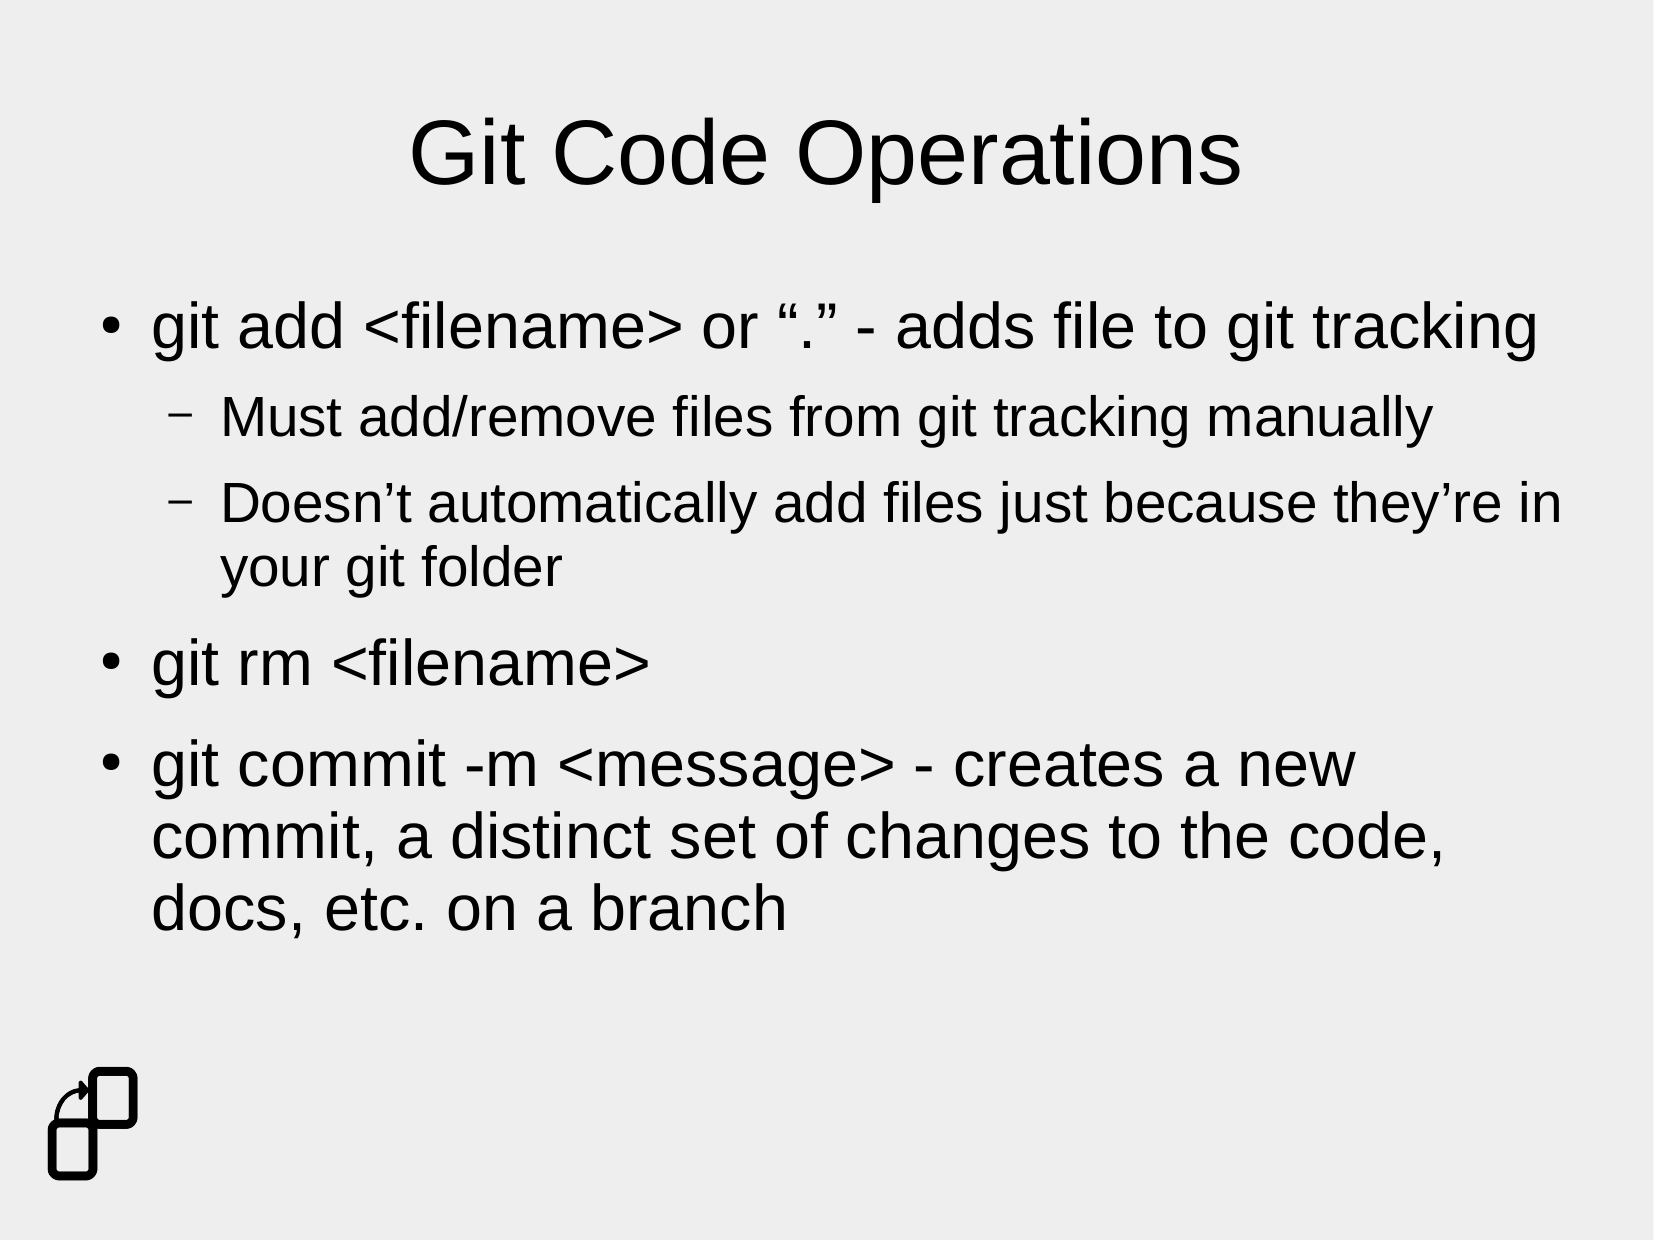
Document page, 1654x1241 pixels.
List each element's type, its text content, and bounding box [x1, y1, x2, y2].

picture [30, 1062, 153, 1186]
title Git Code Operations [82, 49, 1571, 257]
list git add <filename> or “.” - adds file to git tracking Must add/remove files from git tracking manually Doesn’t automatically add files just because they’re in your git folder git rm <filename> git commit -m <message> - creates a new commit, a distinct set of changes to the code, docs, etc. on a branch [82, 290, 1571, 1010]
